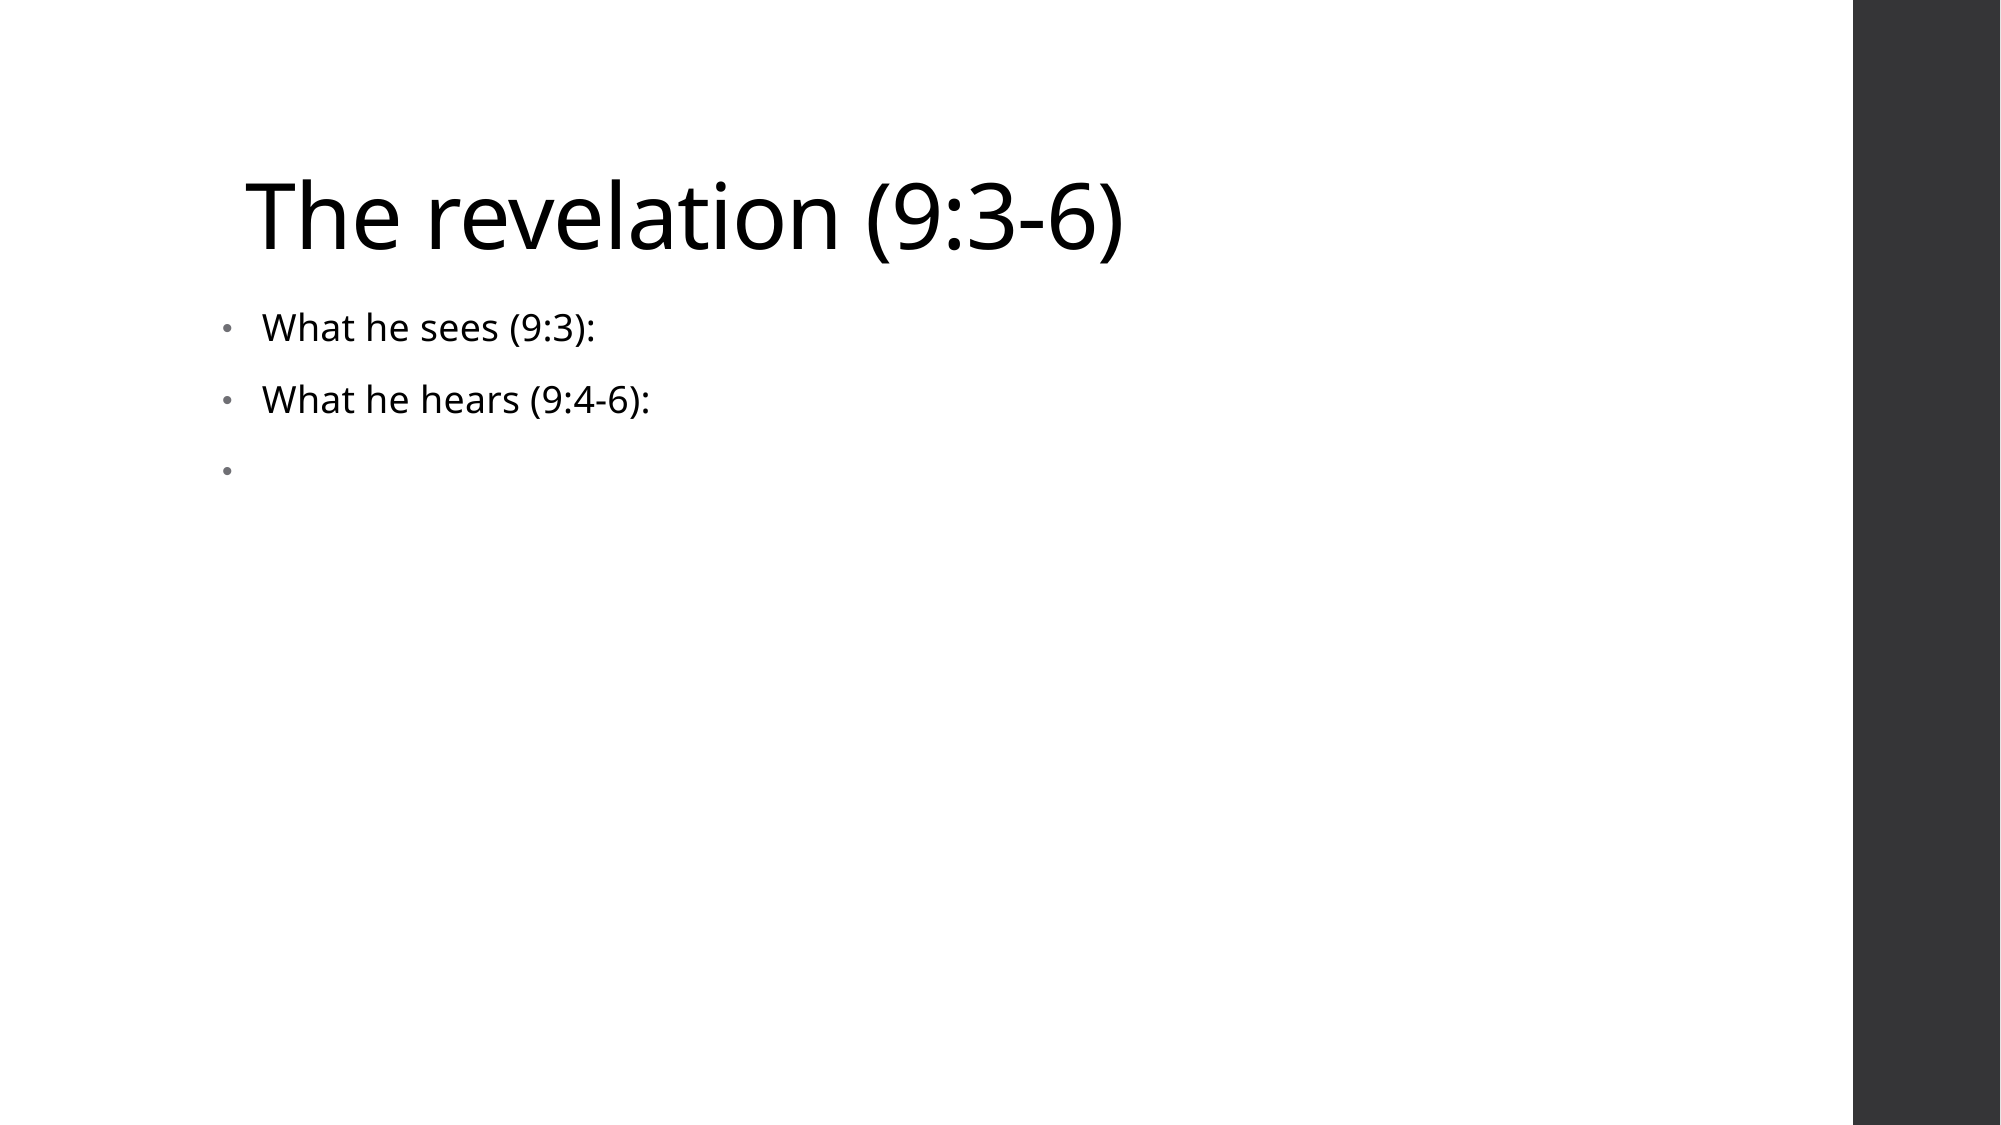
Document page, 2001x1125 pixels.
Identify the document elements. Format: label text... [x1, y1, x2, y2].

title The revelation (9:3-6) [206, 60, 1797, 278]
list What he sees (9:3): What he hears (9:4-6): [206, 299, 1617, 1014]
